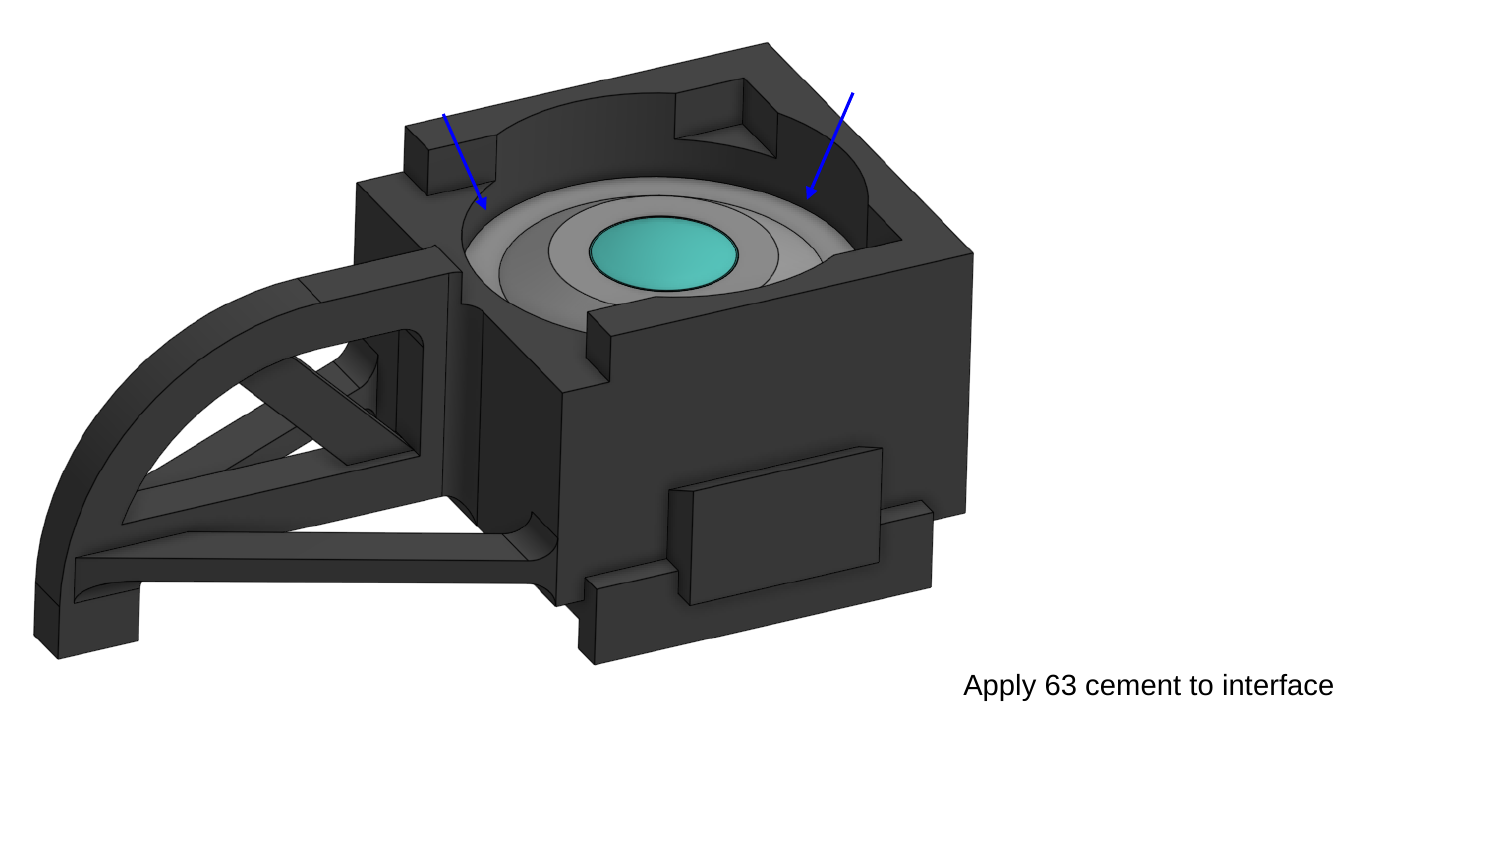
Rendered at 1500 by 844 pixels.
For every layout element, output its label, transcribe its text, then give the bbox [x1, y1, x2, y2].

picture [24, 24, 1000, 694]
text_box Apply 63 cement to interface [948, 651, 1437, 717]
